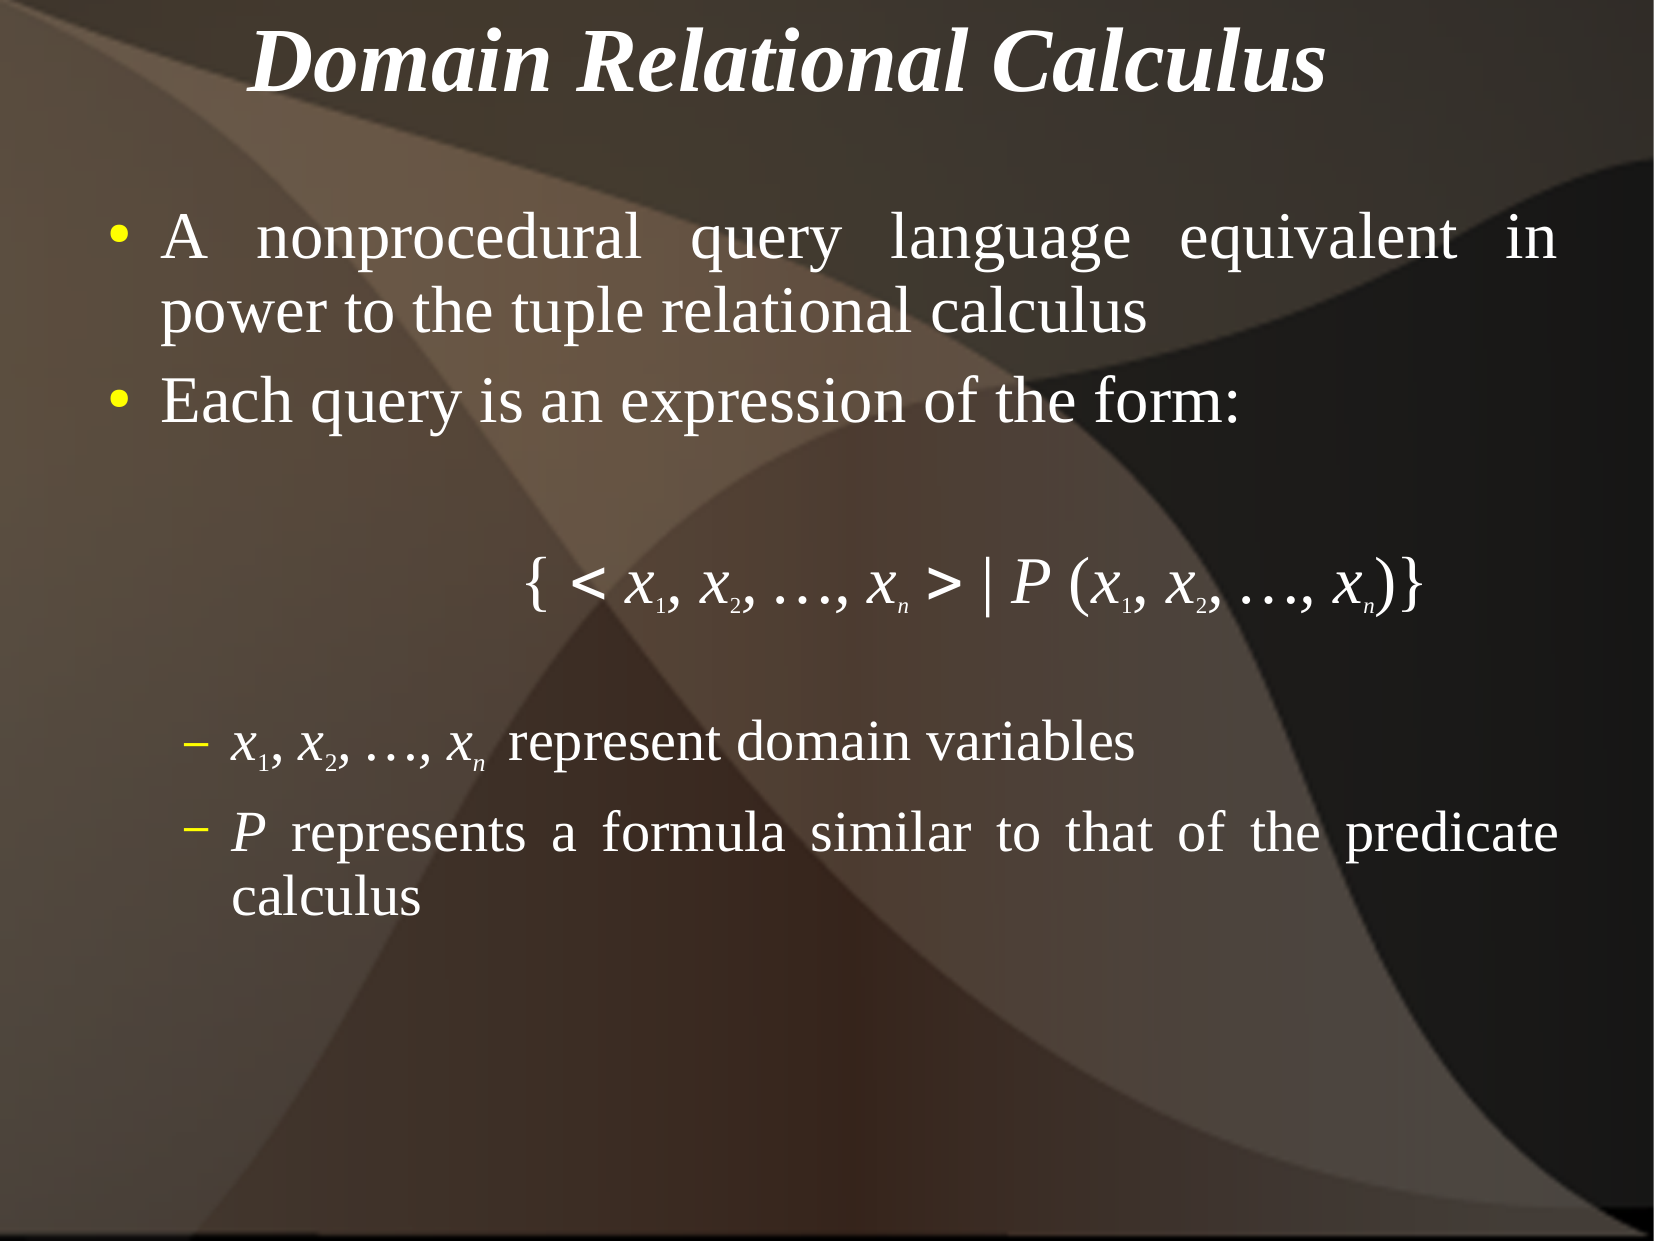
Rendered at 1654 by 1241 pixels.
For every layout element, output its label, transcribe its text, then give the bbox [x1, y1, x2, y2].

picture [0, 0, 1654, 1241]
list A nonprocedural query language equivalent in power to the tuple relational calculus Each query is an expression of the form: {  x1, x2, …, xn  | P (x1, x2, …, xn)} x1, x2, …, xn represent domain variables P represents a formula similar to that of the predicate calculus [75, 191, 1576, 1034]
title Domain Relational Calculus [125, 2, 1451, 120]
